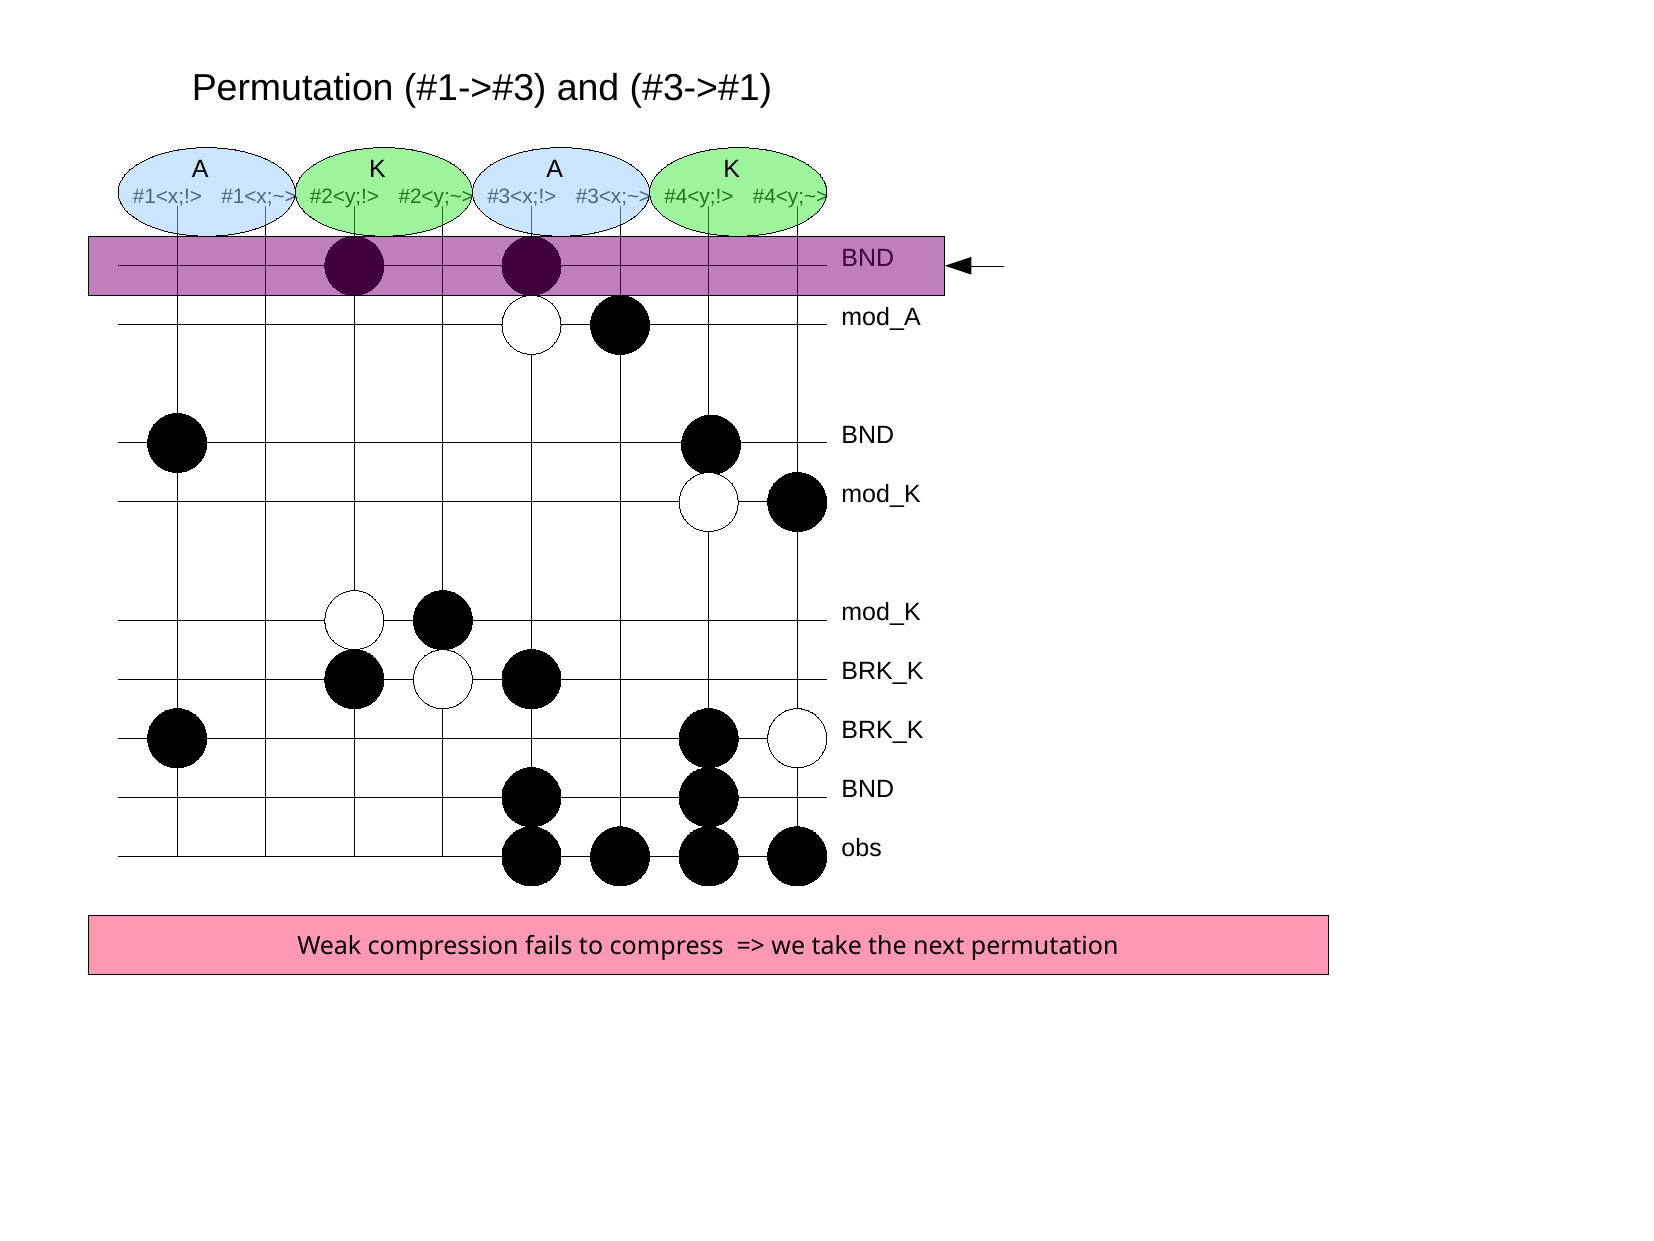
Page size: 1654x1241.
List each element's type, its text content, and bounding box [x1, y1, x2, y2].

text_box [590, 826, 650, 886]
text_box [324, 590, 384, 709]
text_box #1<x;~> [284, 200, 295, 215]
text_box BND [826, 413, 910, 472]
text_box [767, 826, 827, 886]
text_box BRK_K [826, 708, 939, 768]
text_box #4<y;~> [815, 177, 843, 215]
text_box mod_K [826, 472, 937, 532]
text_box mod_A [826, 296, 937, 355]
text_box [501, 649, 562, 709]
text_box [767, 472, 827, 532]
text_box obs [826, 826, 897, 886]
text_box #3<x;!> [472, 197, 484, 215]
text_box #4<y;!> [649, 197, 661, 215]
text_box BRK_K [826, 649, 939, 708]
text_box Permutation (#1->#3) and (#3->#1) [177, 59, 788, 116]
text_box K [708, 147, 756, 191]
text_box [147, 708, 207, 768]
text_box [147, 413, 207, 473]
text_box A [177, 147, 224, 191]
text_box [501, 767, 562, 886]
text_box [413, 590, 473, 709]
text_box BND [826, 767, 910, 827]
text_box mod_K [826, 590, 937, 649]
text_box [88, 148, 945, 355]
text_box Weak compression fails to compress => we take the next permutation [88, 915, 1329, 975]
text_box #2<y;!> [295, 198, 307, 215]
text_box #3<x;~> [638, 201, 649, 215]
text_box K [354, 147, 401, 191]
text_box A [531, 147, 578, 191]
text_box [679, 708, 739, 886]
text_box [679, 415, 741, 532]
text_box #1<x;!> [118, 199, 129, 215]
text_box #2<y;~> [461, 200, 472, 215]
text_box [767, 708, 827, 768]
